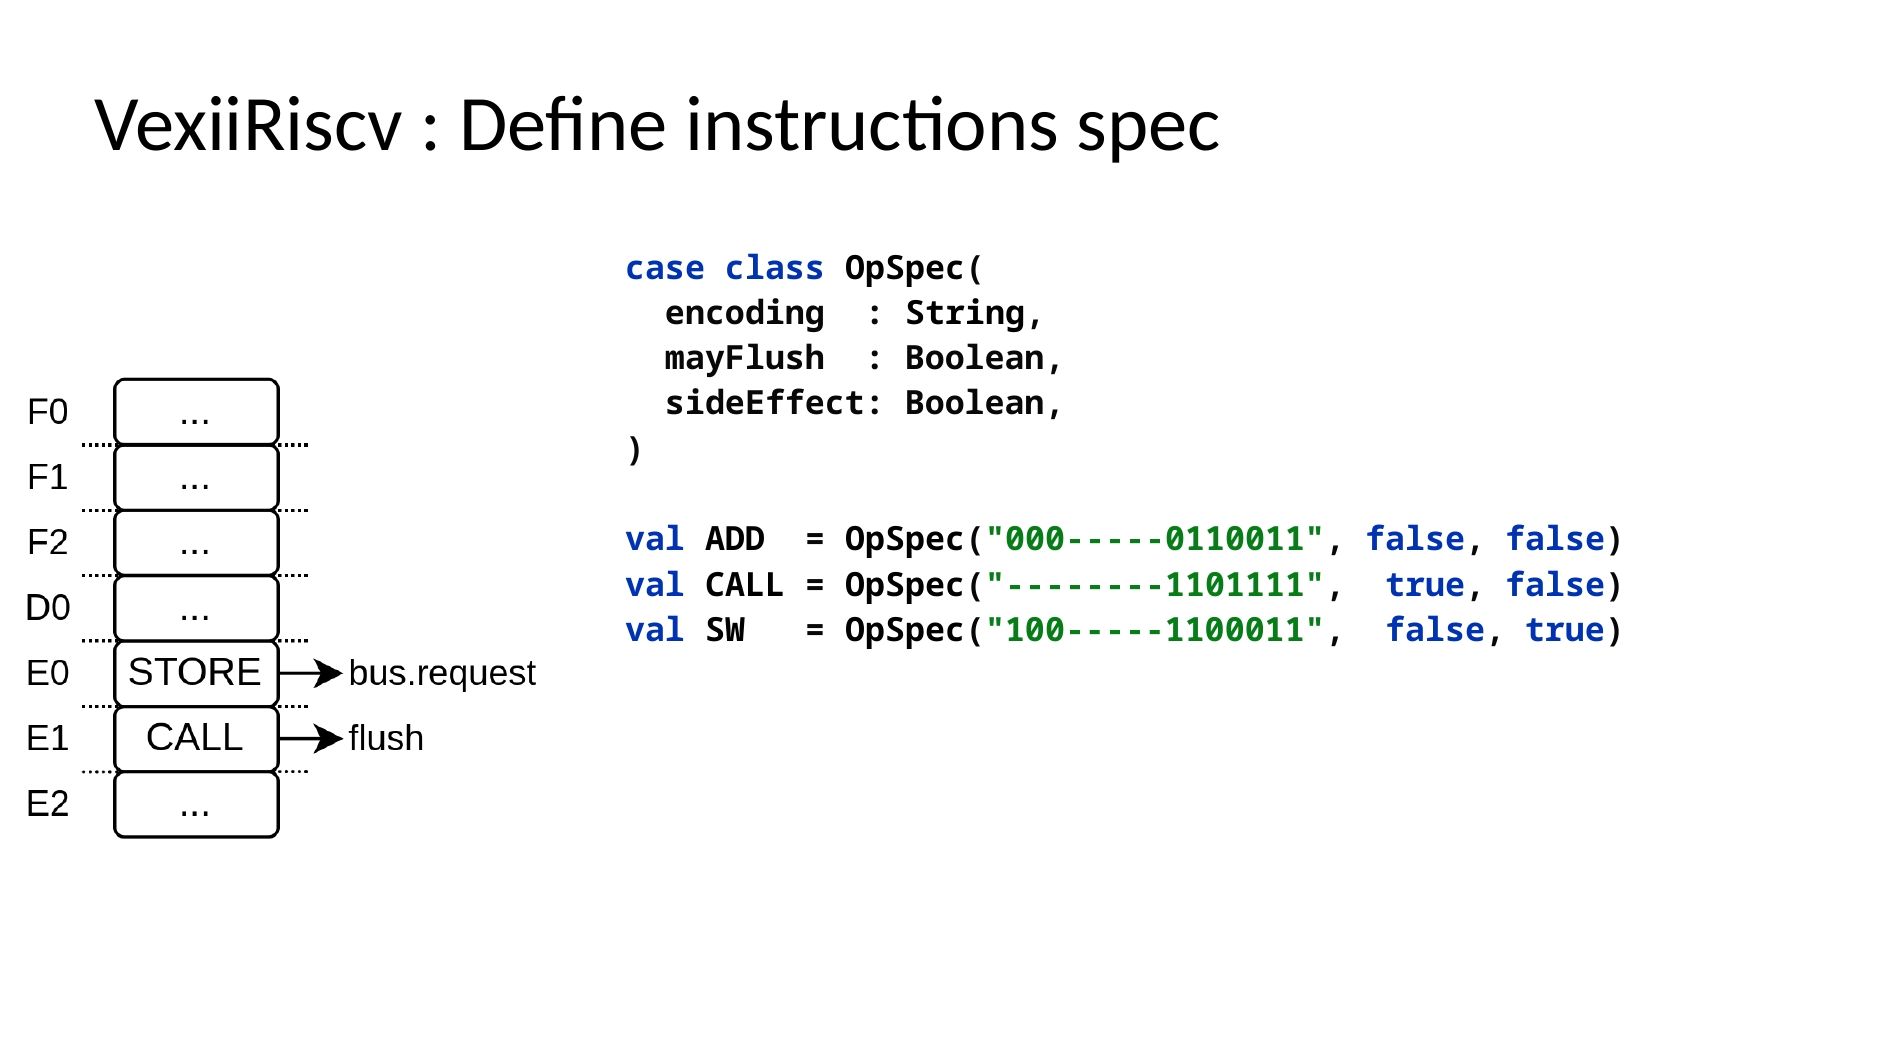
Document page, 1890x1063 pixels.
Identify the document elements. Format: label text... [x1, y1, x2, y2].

title VexiiRiscv : Define instructions spec [94, 42, 1796, 220]
picture [0, 345, 603, 875]
text_box case class OpSpec( encoding : String, mayFlush : Boolean, sideEffect: Boolean, ) val ADD = OpSpec("000-----0110011", false, false) val CALL = OpSpec("--------1101111", true, false) val SW = OpSpec("100-----1100011", false, true) [610, 236, 1890, 1063]
